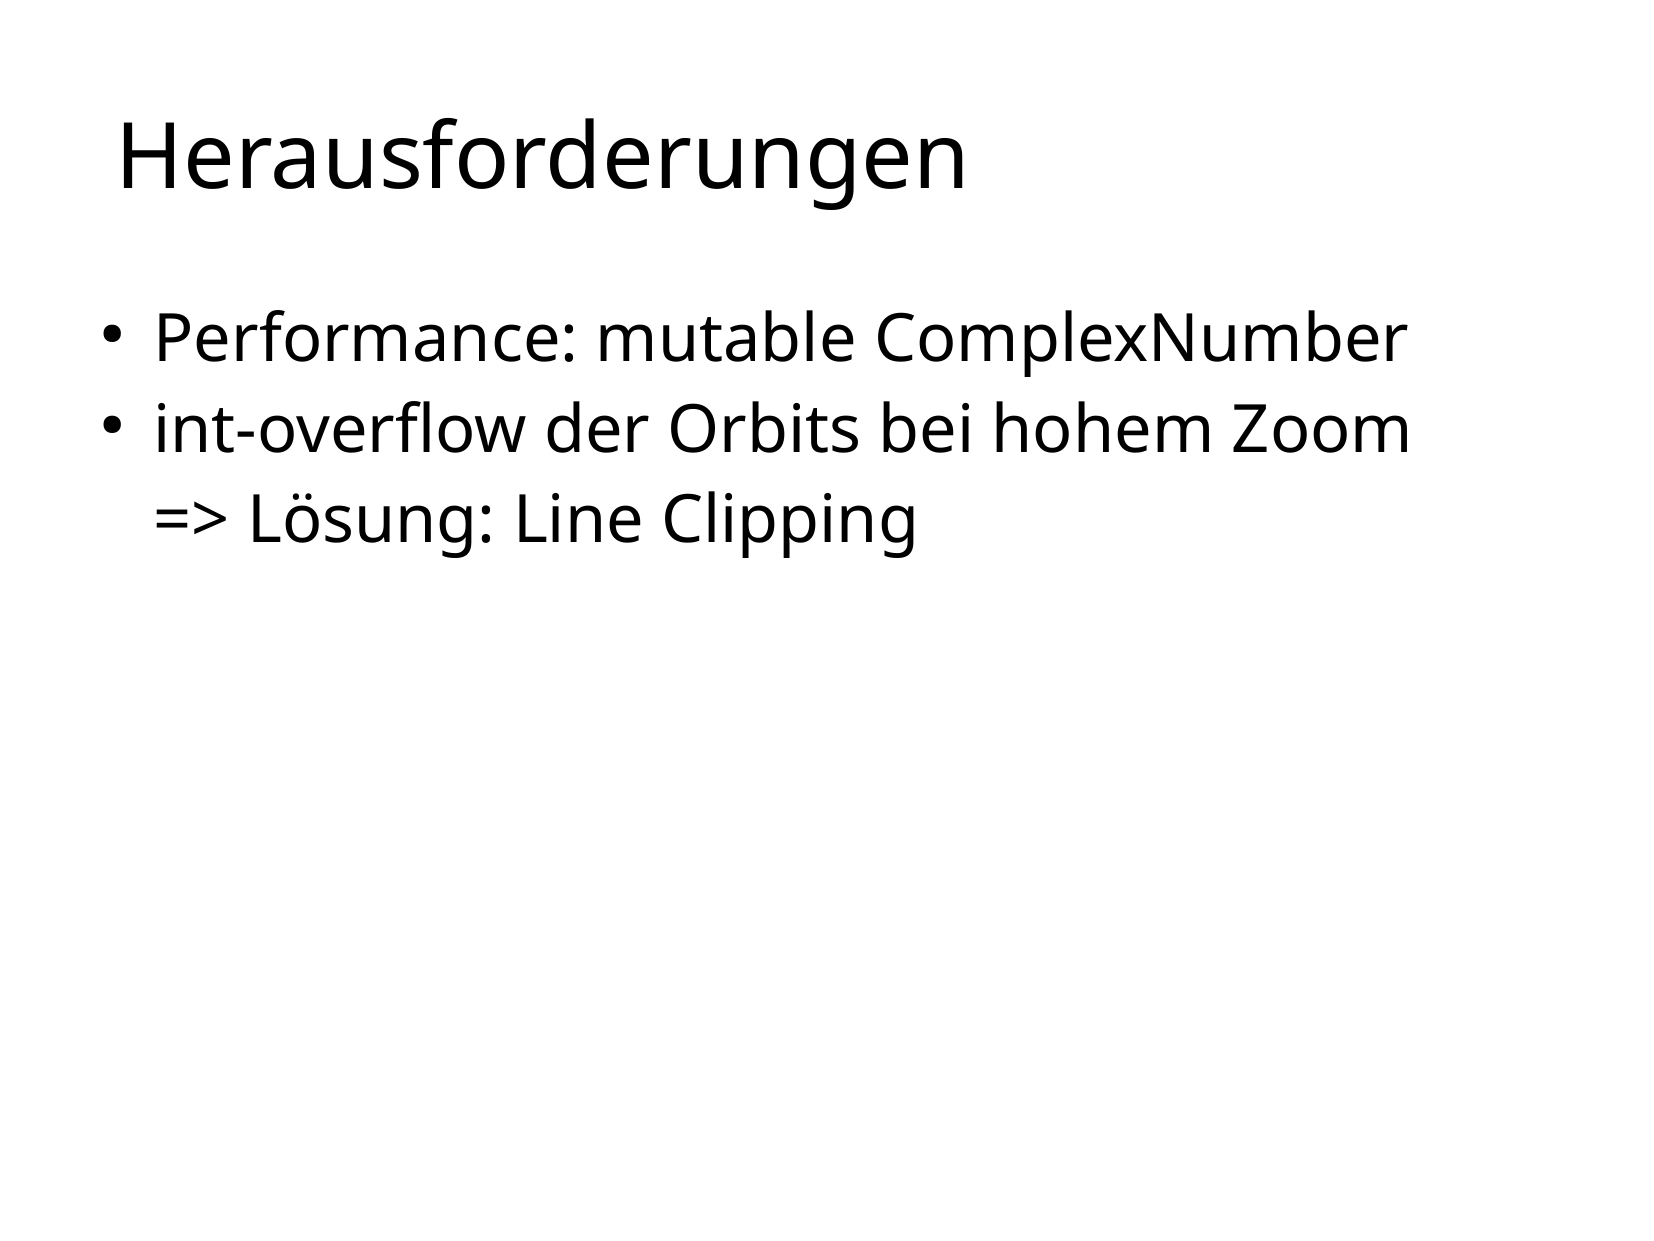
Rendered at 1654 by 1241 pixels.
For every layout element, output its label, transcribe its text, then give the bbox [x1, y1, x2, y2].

list Performance: mutable ComplexNumber int-overflow der Orbits bei hohem Zoom => Lösung: Line Clipping [82, 290, 1571, 1109]
title Herausforderungen [82, 49, 1571, 257]
